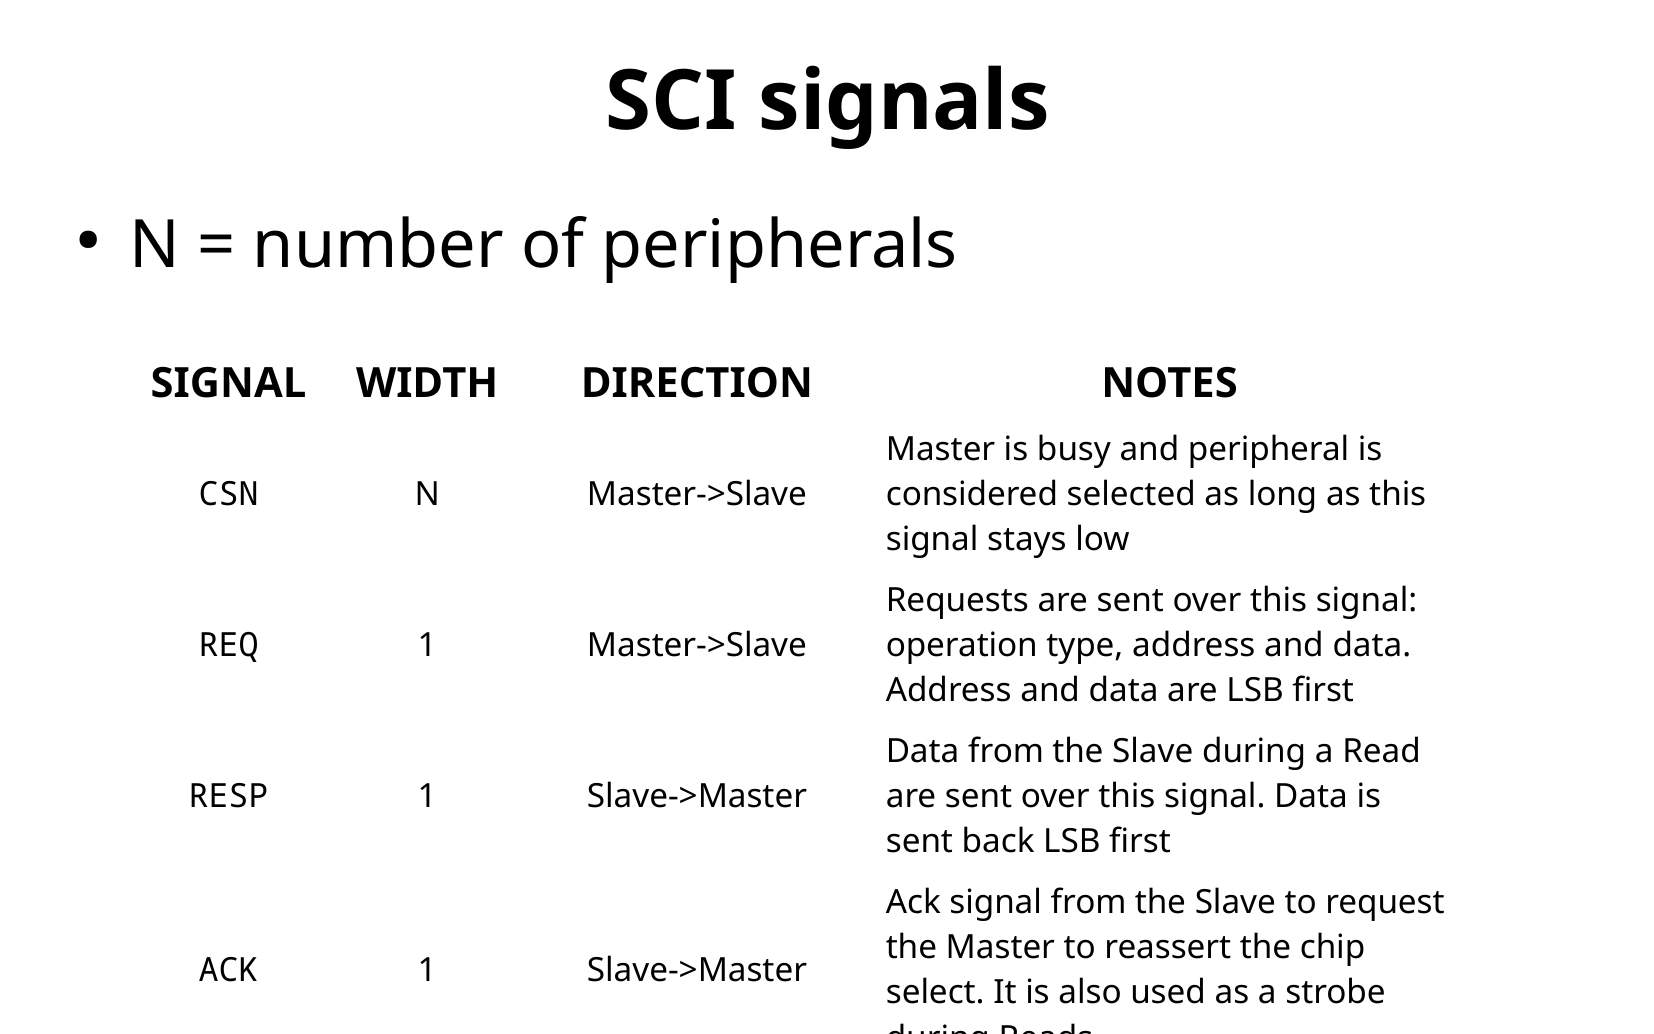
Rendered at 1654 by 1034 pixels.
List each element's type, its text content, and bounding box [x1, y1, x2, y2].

table_cell Master->Slave [524, 569, 871, 719]
table_cell N [332, 418, 523, 568]
title SCI signals [55, 41, 1601, 155]
table_cell Slave->Master [524, 871, 871, 1034]
table_header DIRECTION [524, 345, 871, 417]
table_cell Master is busy and peripheral is considered selected as long as this signal stays low [872, 418, 1468, 568]
table_cell 1 [332, 720, 523, 870]
table_cell Data from the Slave during a Read are sent over this signal. Data is sent back LSB first [872, 720, 1468, 870]
table_cell Ack signal from the Slave to request the Master to reassert the chip select. It is also used as a strobe during Reads [872, 871, 1468, 1034]
table_header NOTES [872, 345, 1468, 417]
table_cell Master->Slave [524, 418, 871, 568]
table_cell Slave->Master [524, 720, 871, 870]
table_cell ACK [127, 871, 331, 1034]
list N = number of peripherals [58, 196, 1600, 990]
table_header SIGNAL [127, 345, 331, 417]
table_cell CSN [127, 418, 331, 568]
table_cell RESP [127, 720, 331, 870]
table_cell 1 [332, 871, 523, 1034]
table_header WIDTH [332, 345, 523, 417]
table_cell REQ [127, 569, 331, 719]
table_cell 1 [332, 569, 523, 719]
table_cell Requests are sent over this signal: operation type, address and data. Address and data are LSB first [872, 569, 1468, 719]
